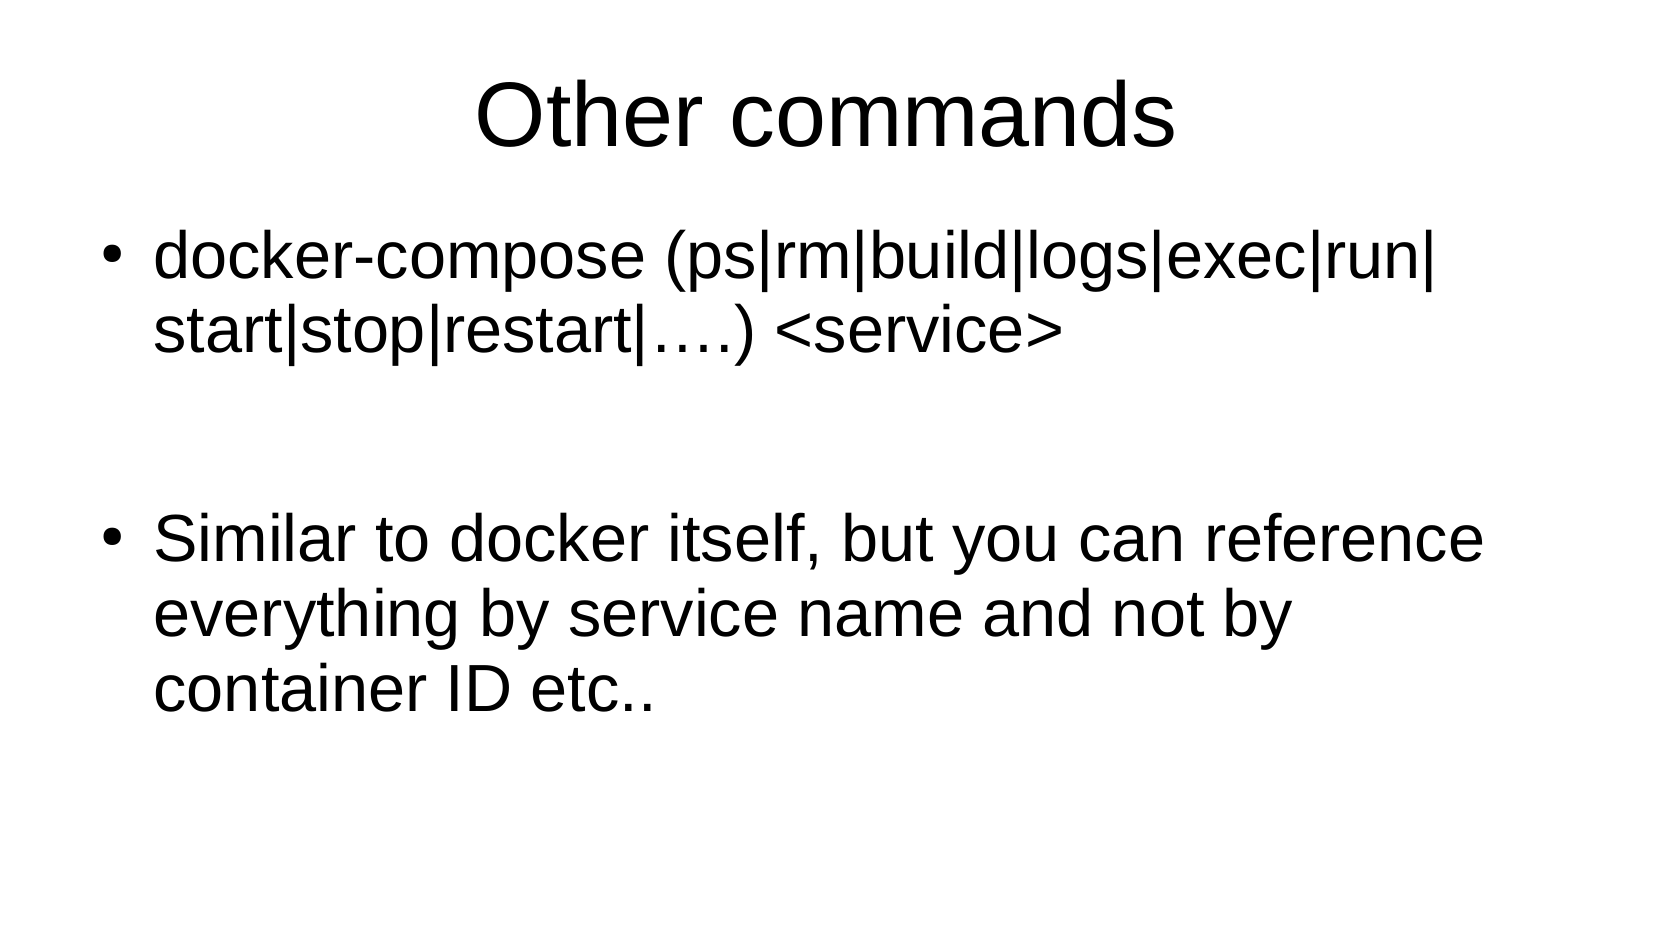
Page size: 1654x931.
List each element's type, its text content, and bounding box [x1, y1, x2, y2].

list docker-compose (ps|rm|build|logs|exec|run|start|stop|restart|….) <service> Similar to docker itself, but you can reference everything by service name and not by container ID etc.. [82, 217, 1571, 758]
title Other commands [82, 37, 1571, 193]
